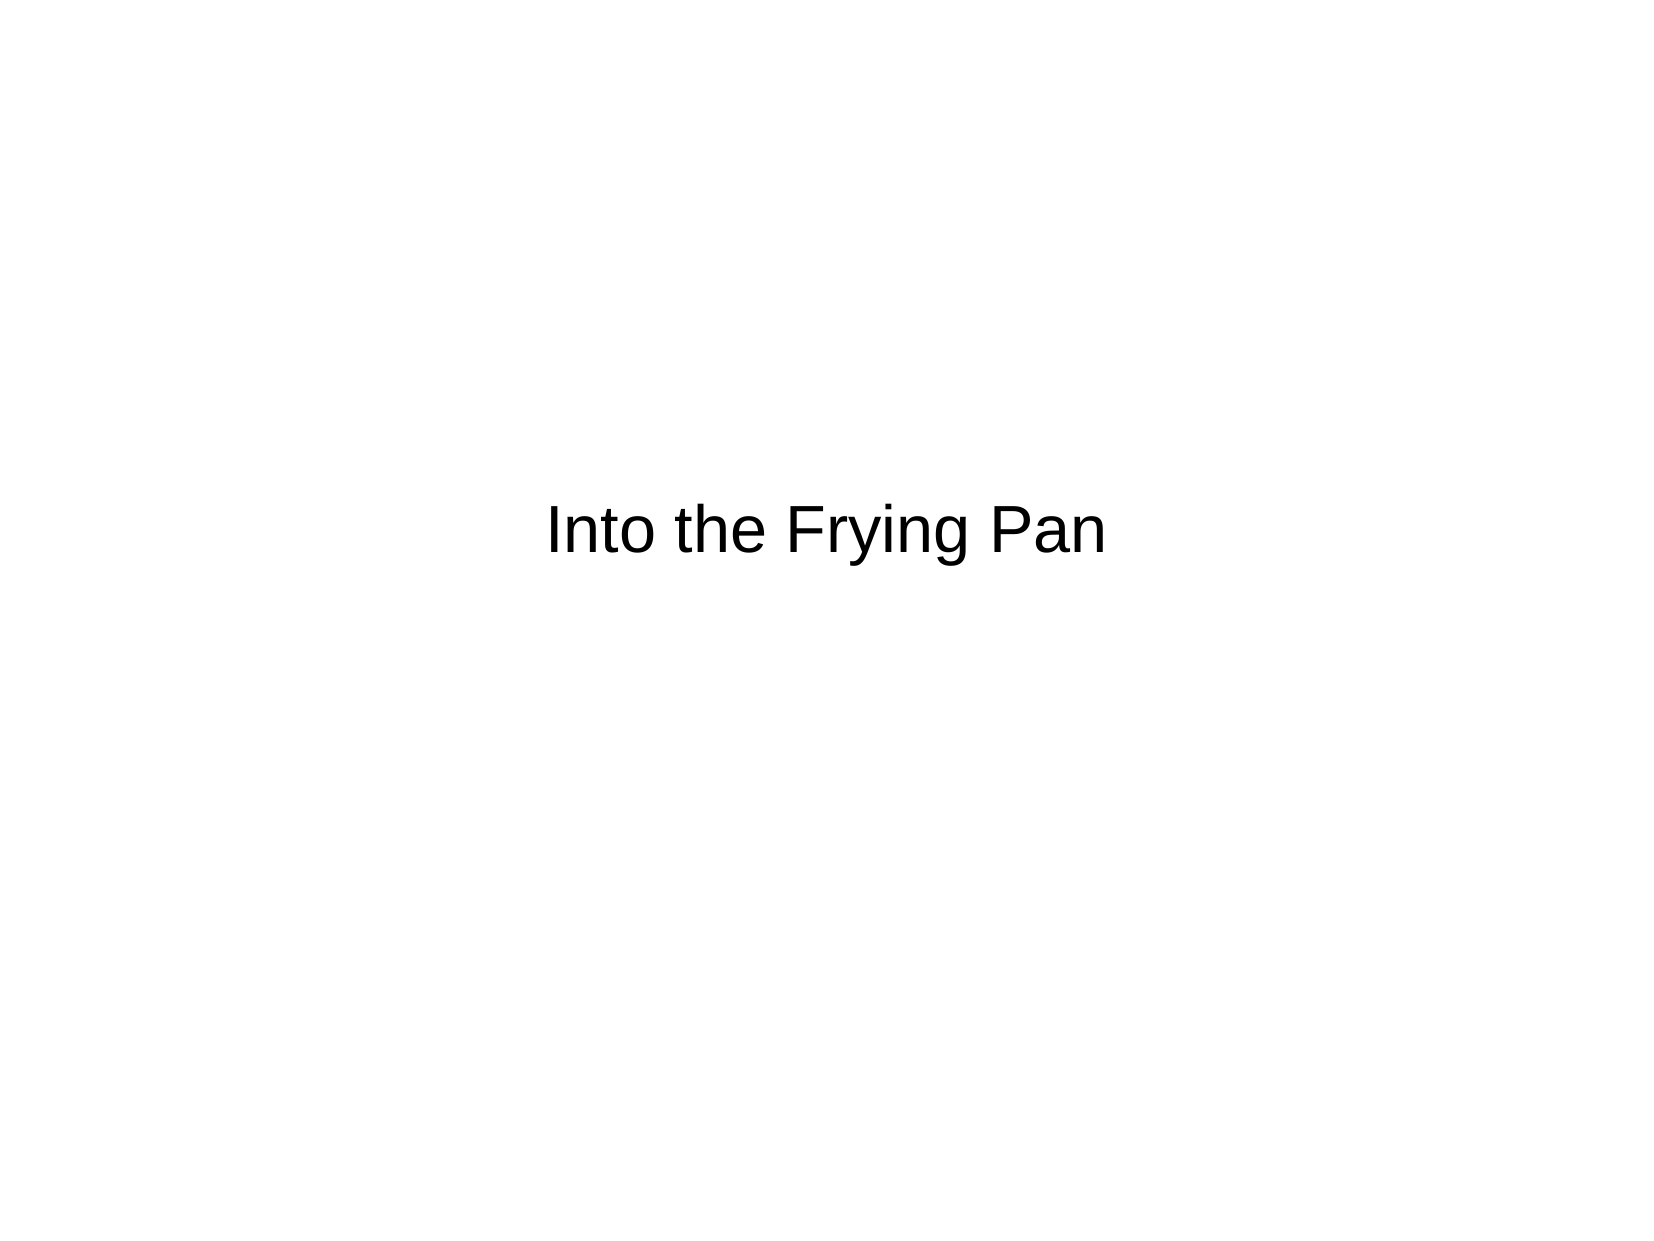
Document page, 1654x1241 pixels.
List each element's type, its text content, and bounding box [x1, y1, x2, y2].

subtitle Into the Frying Pan [82, 49, 1571, 1010]
